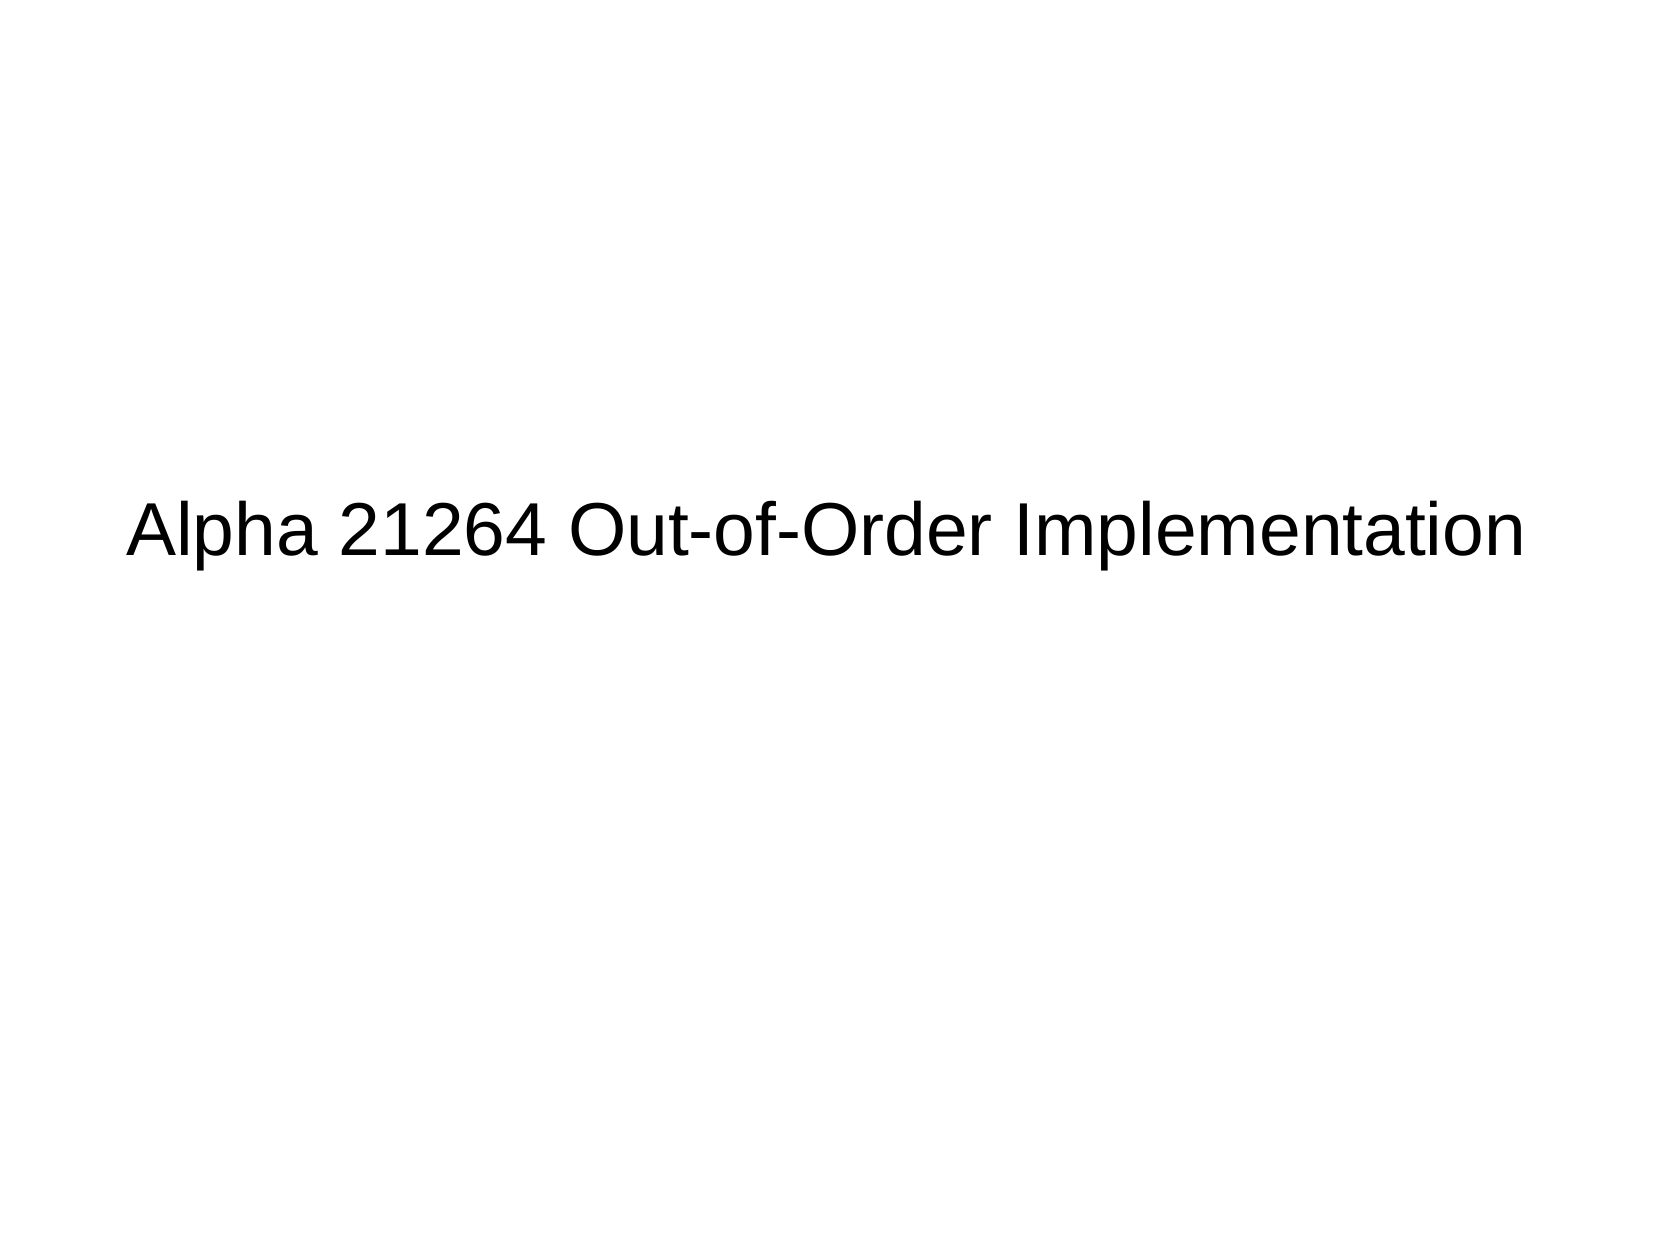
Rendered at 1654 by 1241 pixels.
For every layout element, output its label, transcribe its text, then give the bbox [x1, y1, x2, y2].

subtitle Alpha 21264 Out-of-Order Implementation [82, 49, 1571, 1010]
